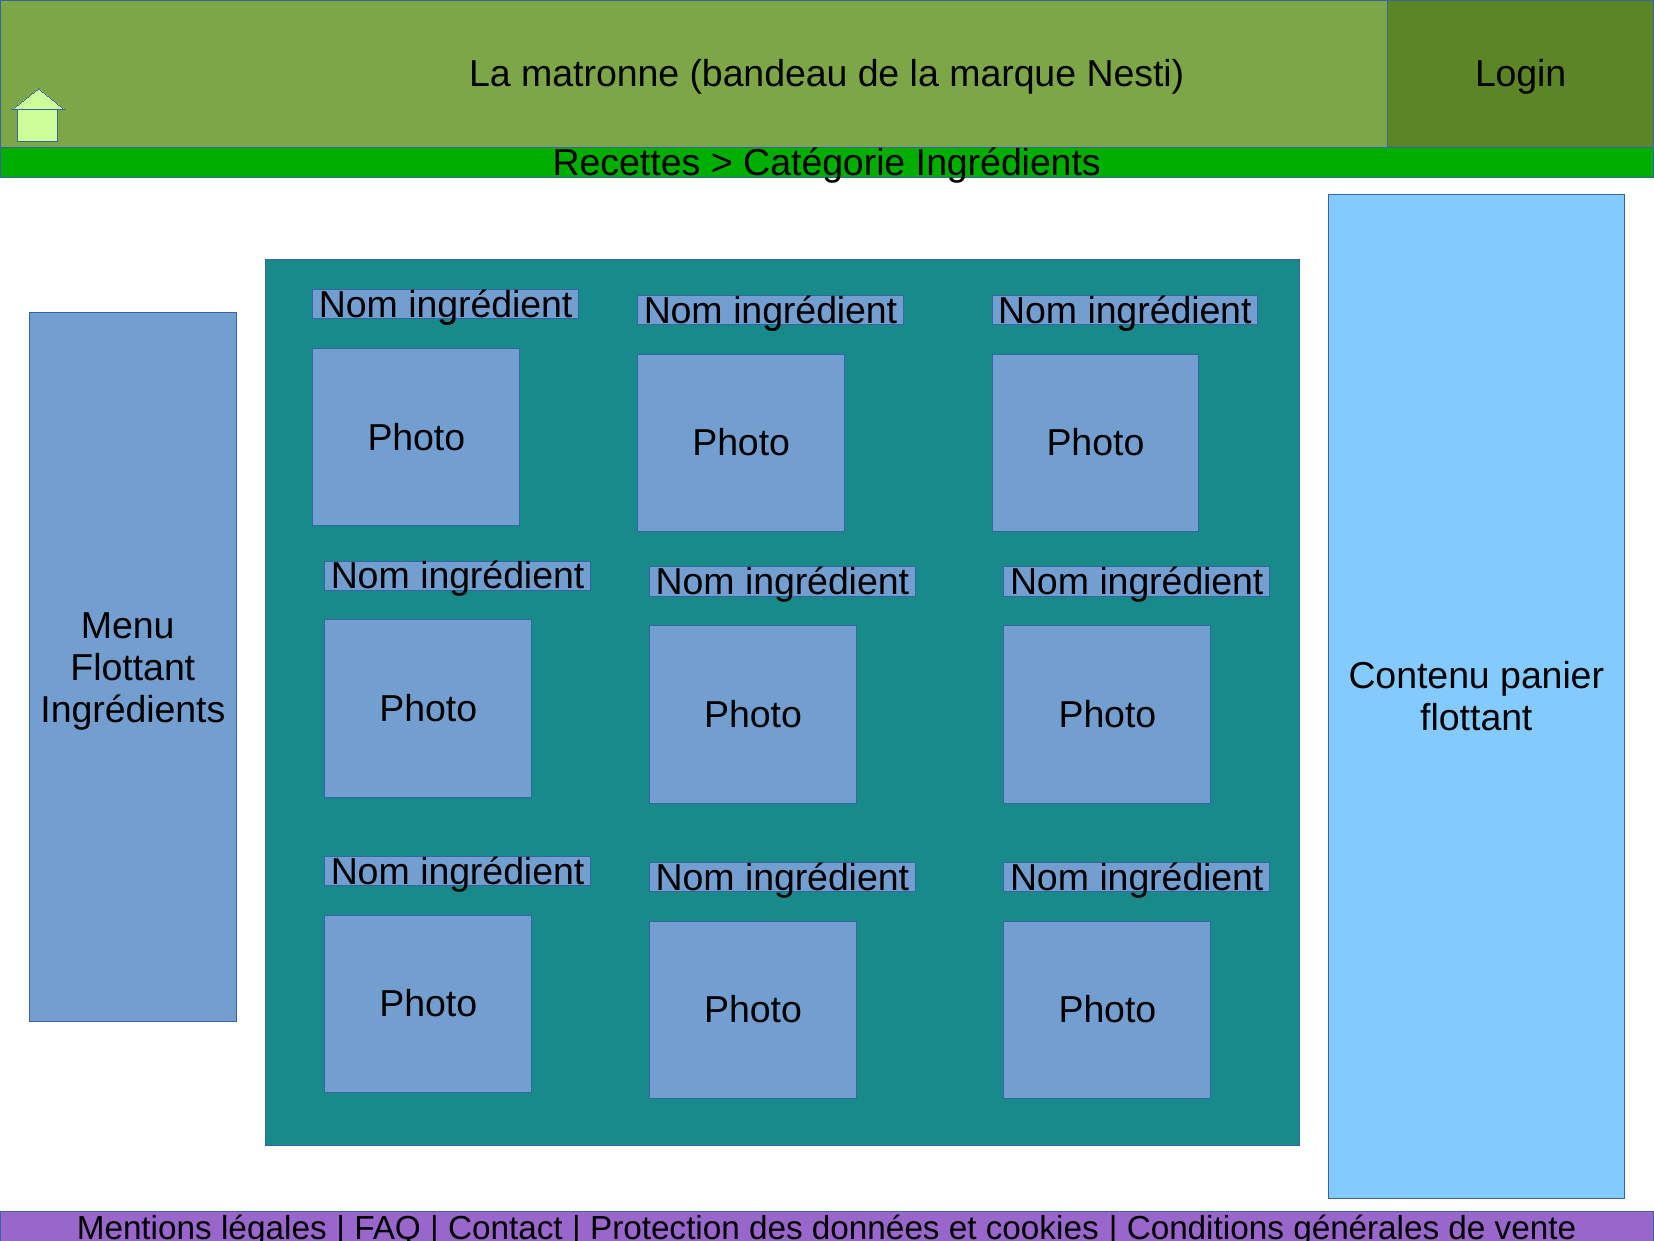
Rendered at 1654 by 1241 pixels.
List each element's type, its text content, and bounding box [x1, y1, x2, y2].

text_box Photo [312, 348, 520, 526]
text_box Menu Flottant Ingrédients [29, 312, 237, 1022]
text_box Nom ingrédient [649, 862, 916, 892]
text_box Photo [1003, 625, 1211, 804]
text_box Nom ingrédient [324, 561, 591, 591]
text_box [265, 259, 1300, 1146]
text_box Nom ingrédient [1003, 566, 1270, 597]
text_box Photo [637, 354, 845, 532]
text_box Photo [649, 625, 857, 804]
text_box Contenu panier flottant [1328, 194, 1625, 1199]
text_box Recettes > Catégorie Ingrédients [0, 147, 1654, 178]
text_box Nom ingrédient [992, 295, 1258, 325]
text_box Nom ingrédient [649, 566, 916, 597]
text_box Photo [1003, 921, 1211, 1099]
text_box Nom ingrédient [312, 289, 579, 319]
text_box Photo [649, 921, 857, 1099]
text_box Photo [324, 915, 532, 1093]
text_box Nom ingrédient [1003, 862, 1270, 892]
text_box [11, 88, 66, 142]
text_box Mentions légales | FAQ | Contact | Protection des données et cookies | Conditions générales de vente [0, 1211, 1654, 1241]
text_box Nom ingrédient [637, 295, 904, 325]
text_box Login [1387, 0, 1654, 147]
text_box Nom ingrédient [324, 856, 591, 886]
text_box Photo [992, 354, 1199, 532]
text_box La matronne (bandeau de la marque Nesti) [0, 0, 1387, 147]
text_box Photo [324, 619, 532, 798]
